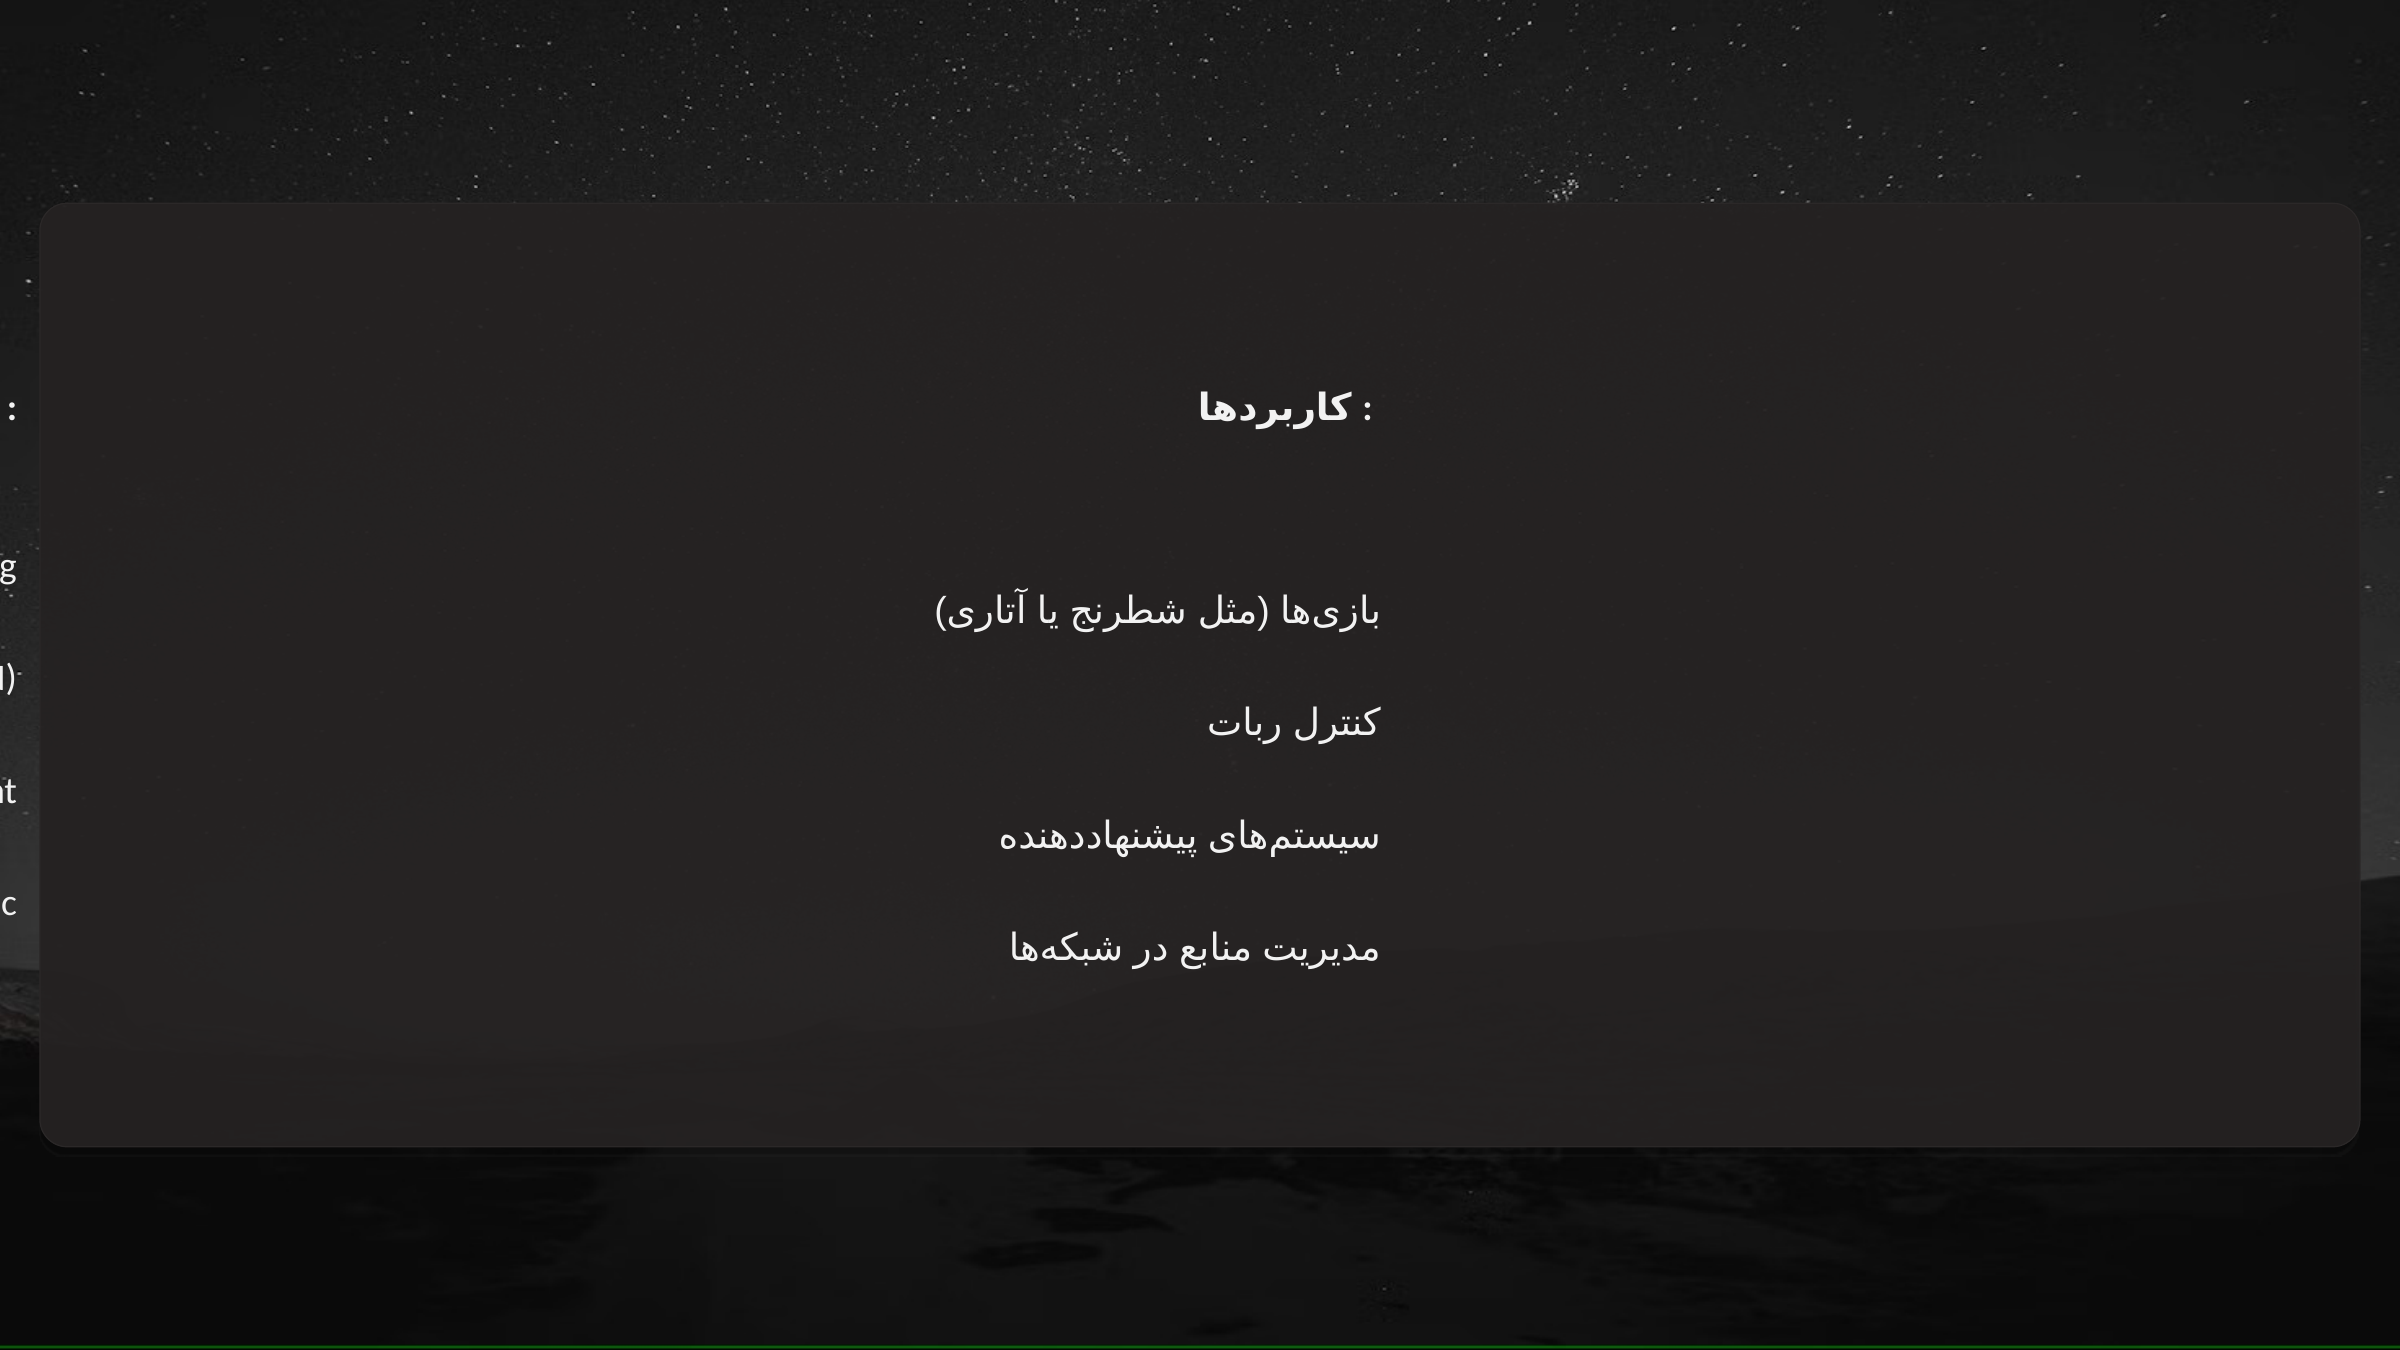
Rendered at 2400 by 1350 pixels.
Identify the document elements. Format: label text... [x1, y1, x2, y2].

text_box الگوریتم‌های رایج : Q-Learning Deep Q-Network (DQN) Policy Gradient Actor-Critic [0, 376, 842, 931]
text_box کاربردها : بازی‌ها (مثل شطرنج یا آتاری) کنترل ربات سیستم‌های پیشنهاددهنده مدیریت منابع در شبکه‌ها [919, 376, 2119, 976]
text_box [39, 203, 2360, 1147]
